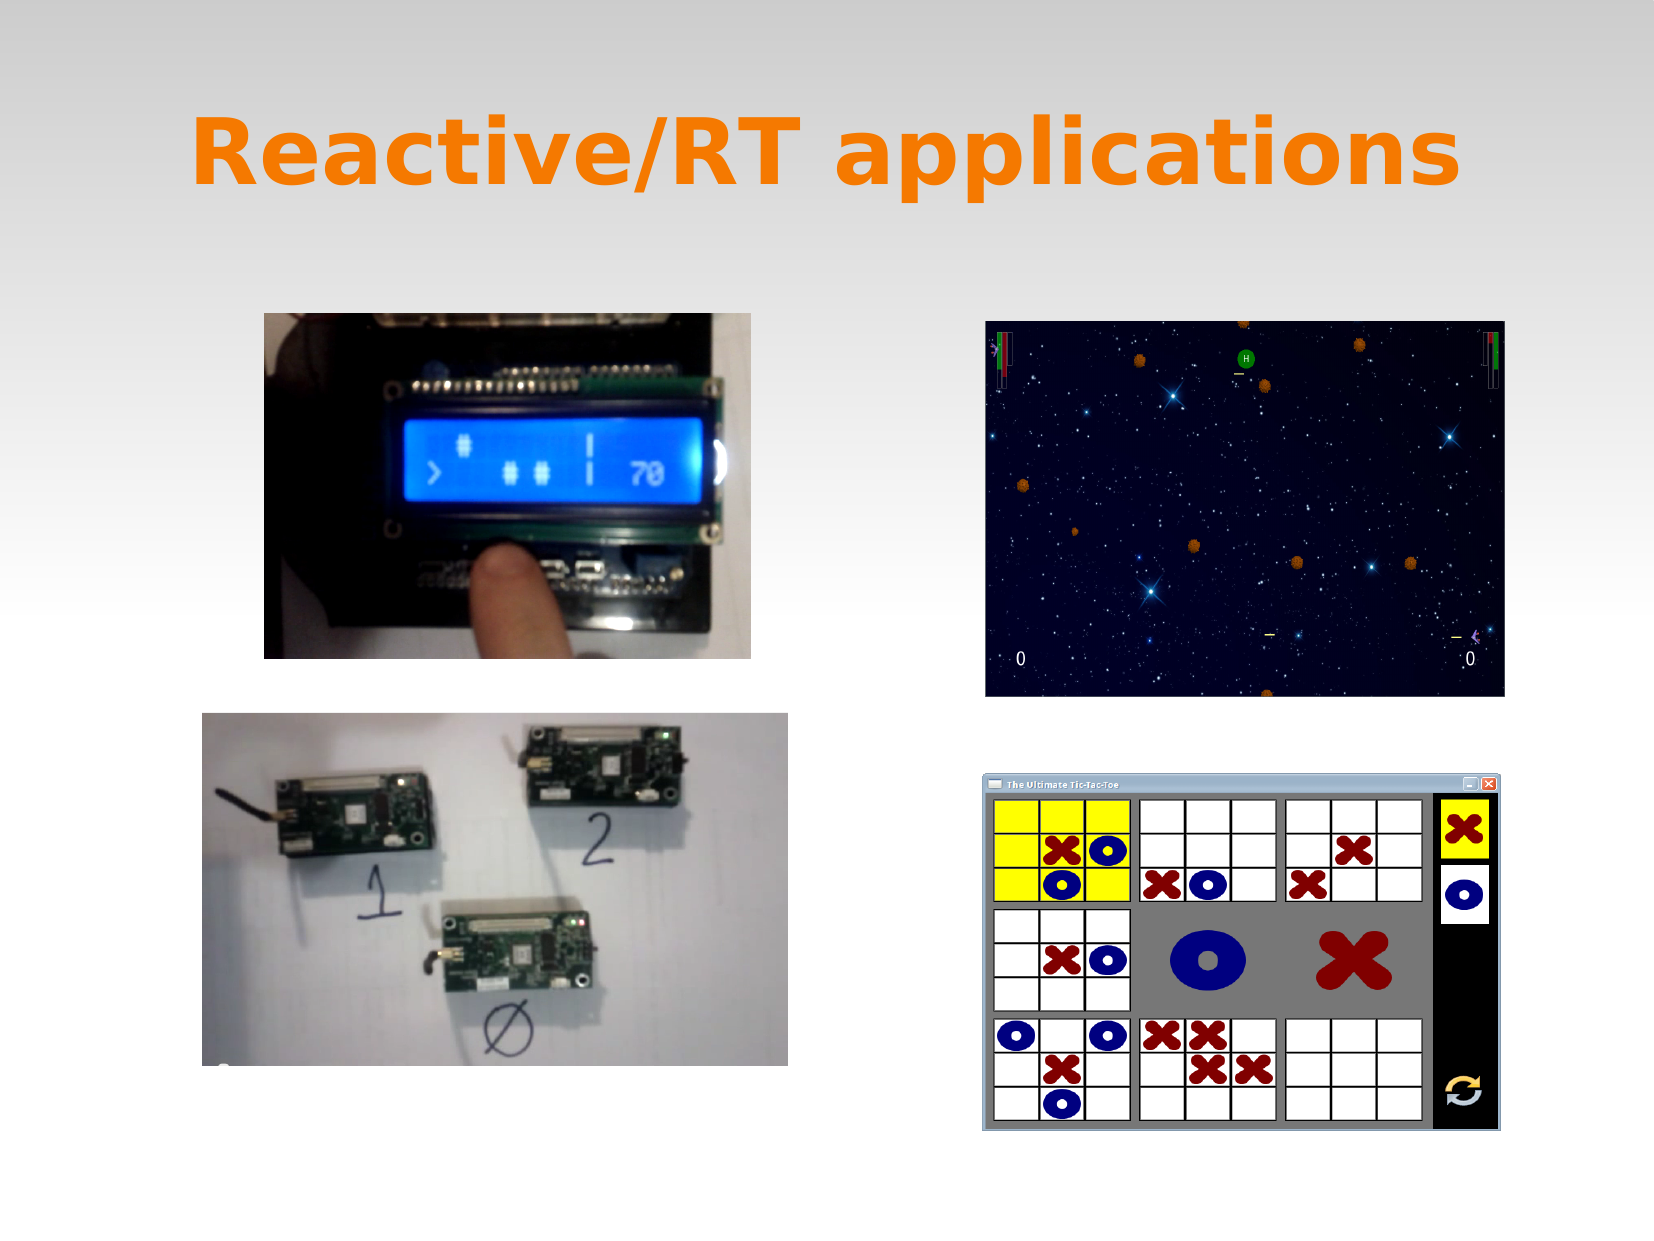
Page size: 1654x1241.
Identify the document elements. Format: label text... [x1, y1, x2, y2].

picture [264, 313, 751, 660]
picture [985, 321, 1505, 697]
title Reactive/RT applications [82, 49, 1571, 257]
picture [202, 712, 788, 1066]
picture [982, 773, 1501, 1131]
